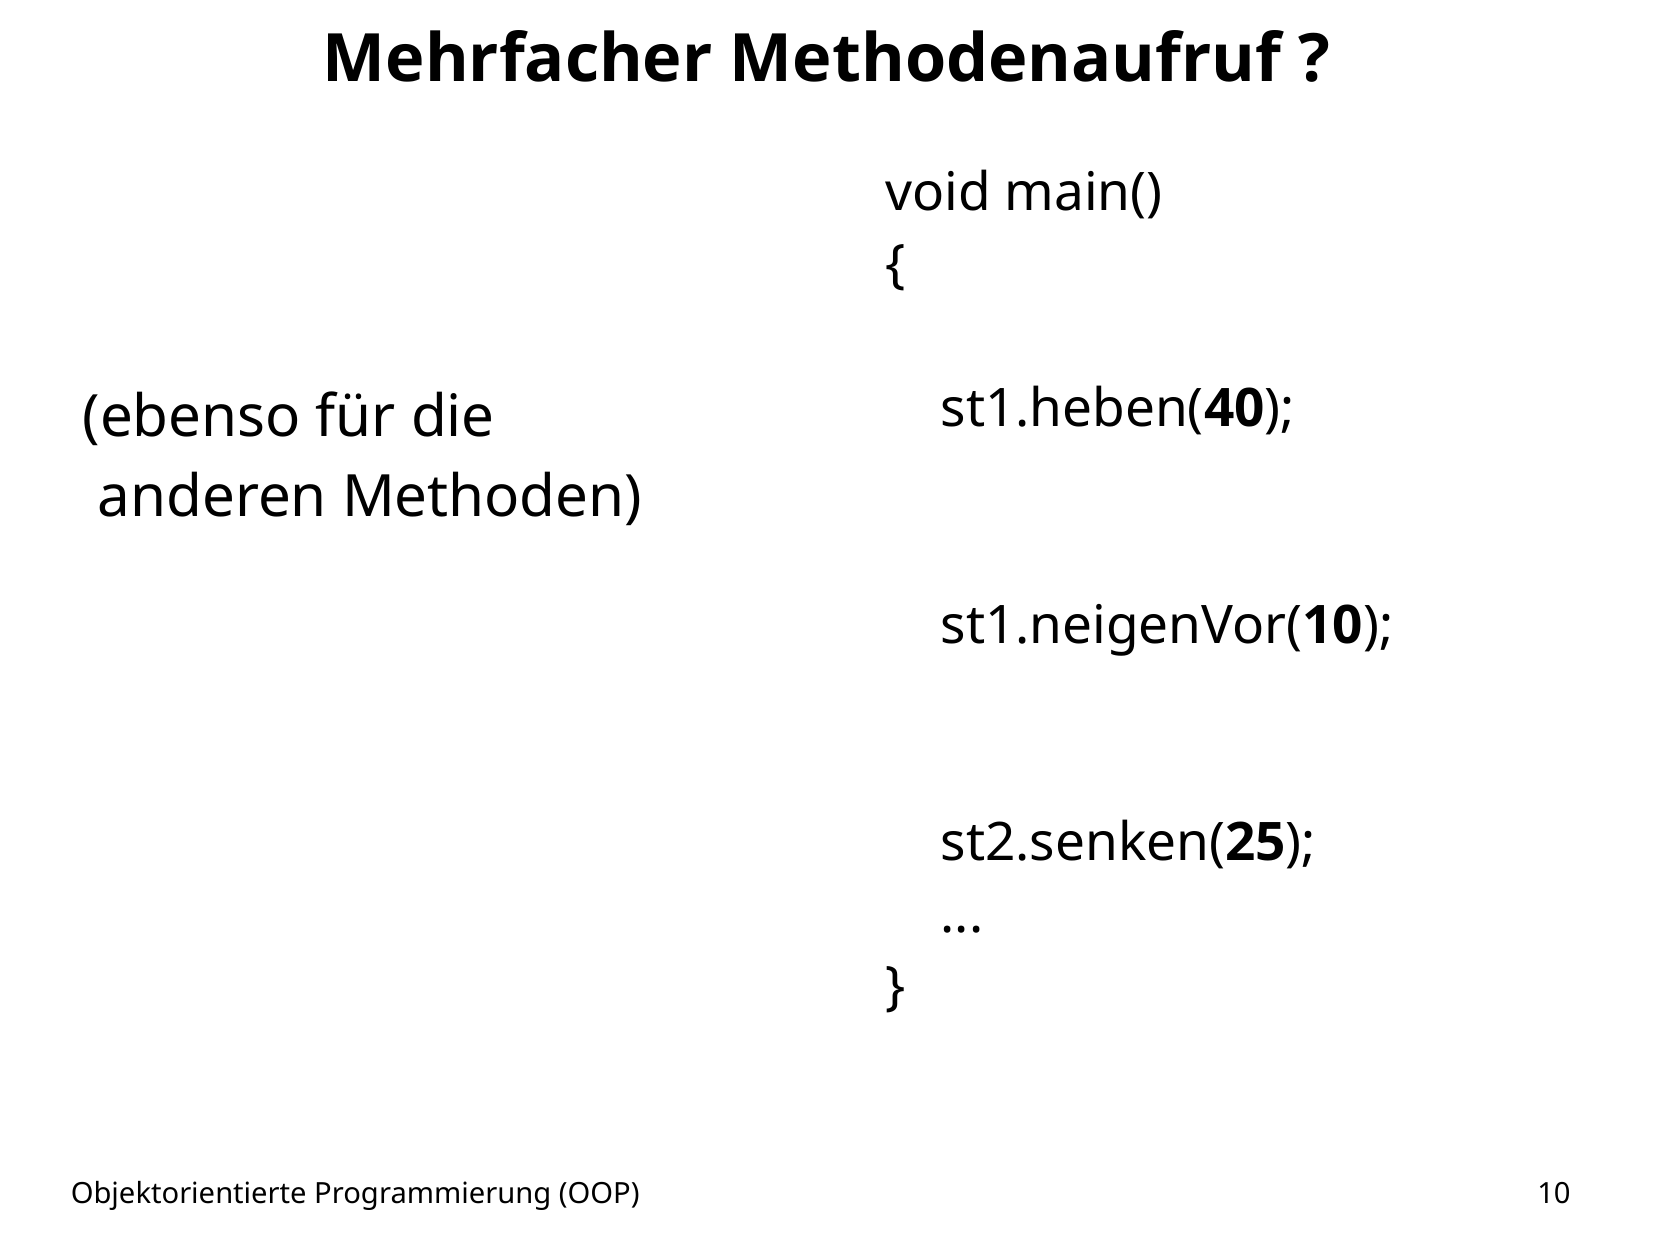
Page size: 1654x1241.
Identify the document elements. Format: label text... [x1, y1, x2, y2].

list void main() { st1.heben(40); st1.neigenVor(10); st2.senken(25); ... } [885, 153, 1536, 1028]
list (ebenso für die anderen Methoden) [82, 295, 745, 1099]
title Mehrfacher Methodenaufruf ? [0, 5, 1654, 107]
